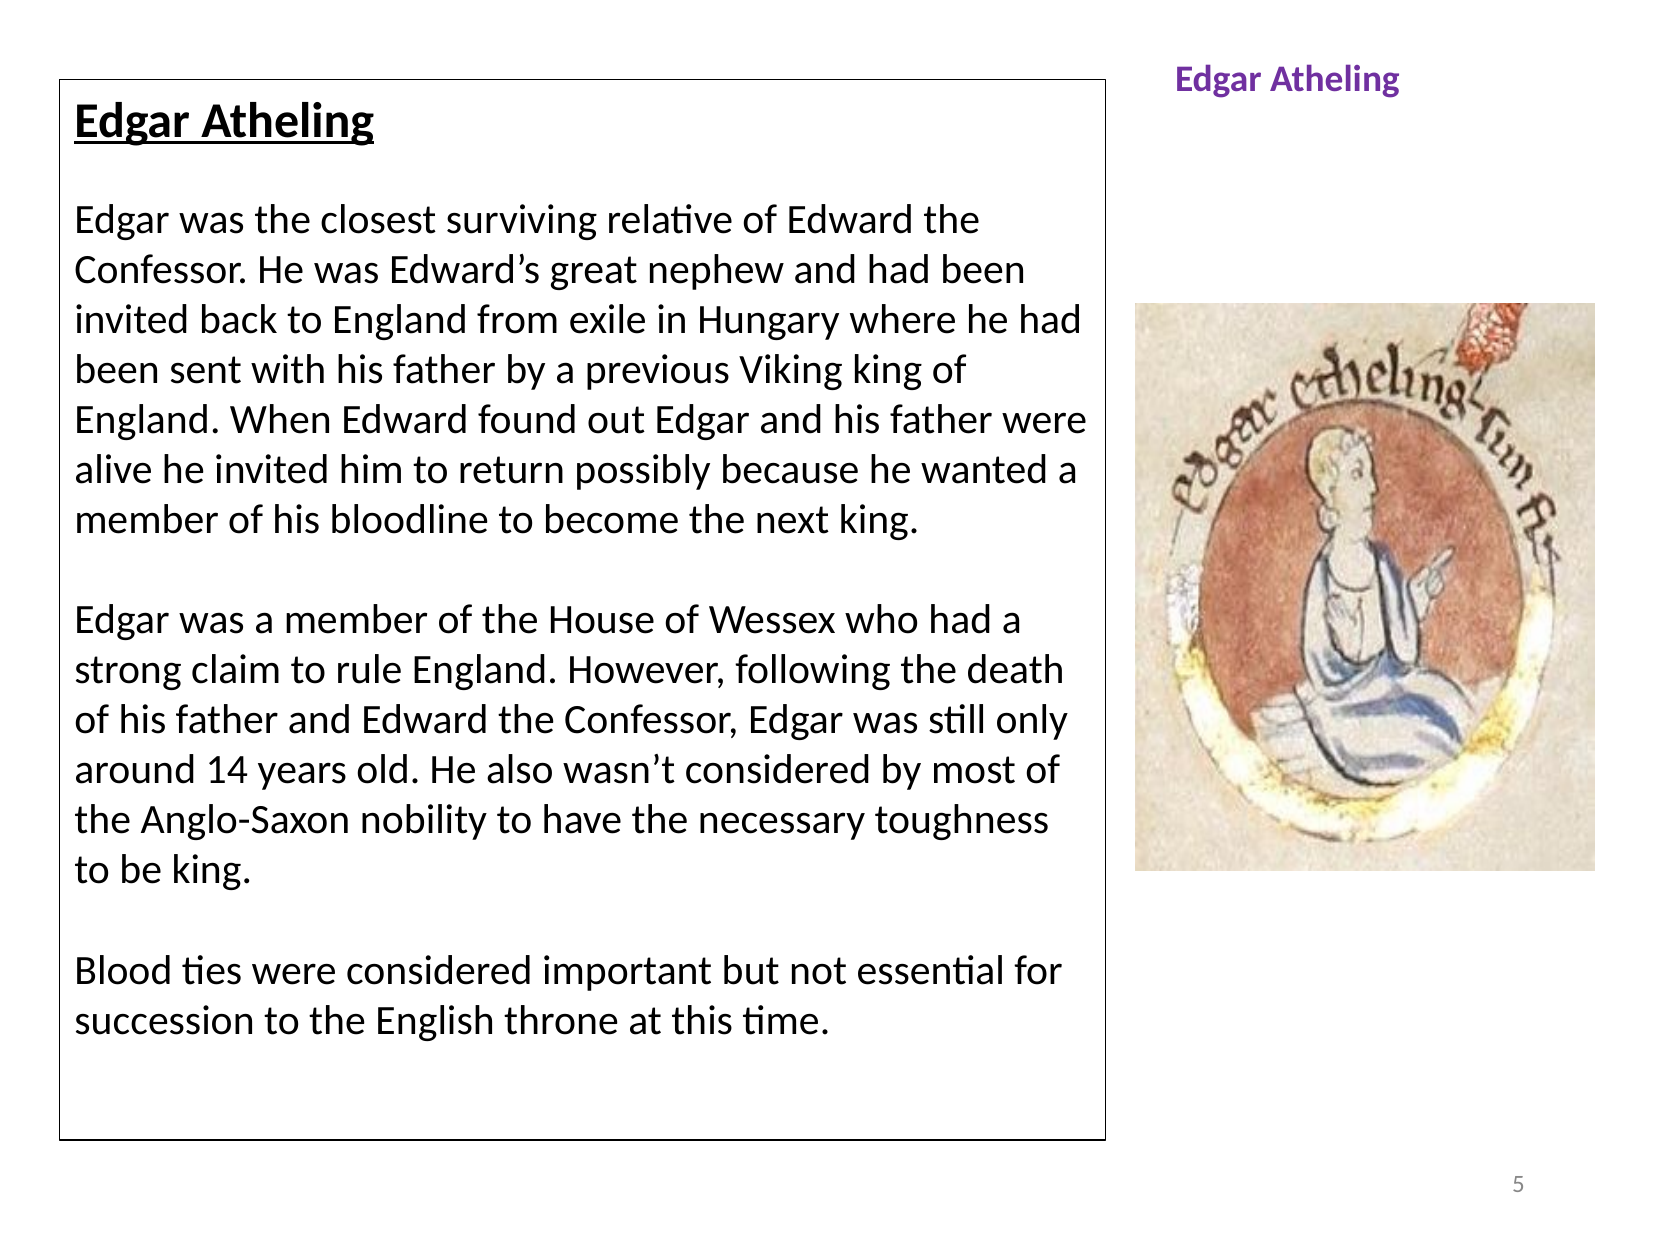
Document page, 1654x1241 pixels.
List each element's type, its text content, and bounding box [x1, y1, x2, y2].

slide_number <number> [1167, 1149, 1540, 1216]
picture [1135, 303, 1595, 871]
text_box Edgar Atheling [1159, 46, 1570, 107]
text_box Edgar Atheling Edgar was the closest surviving relative of Edward the Confessor. He was Edward’s great nephew and had been invited back to England from exile in Hungary where he had been sent with his father by a previous Viking king of England. When Edward found out Edgar and his father were alive he invited him to return possibly because he wanted a member of his bloodline to become the next king. Edgar was a member of the House of Wessex who had a strong claim to rule England. However, following the death of his father and Edward the Confessor, Edgar was still only around 14 years old. He also wasn’t considered by most of the Anglo-Saxon nobility to have the necessary toughness to be king. Blood ties were considered important but not essential for succession to the English throne at this time. [59, 79, 1106, 1141]
